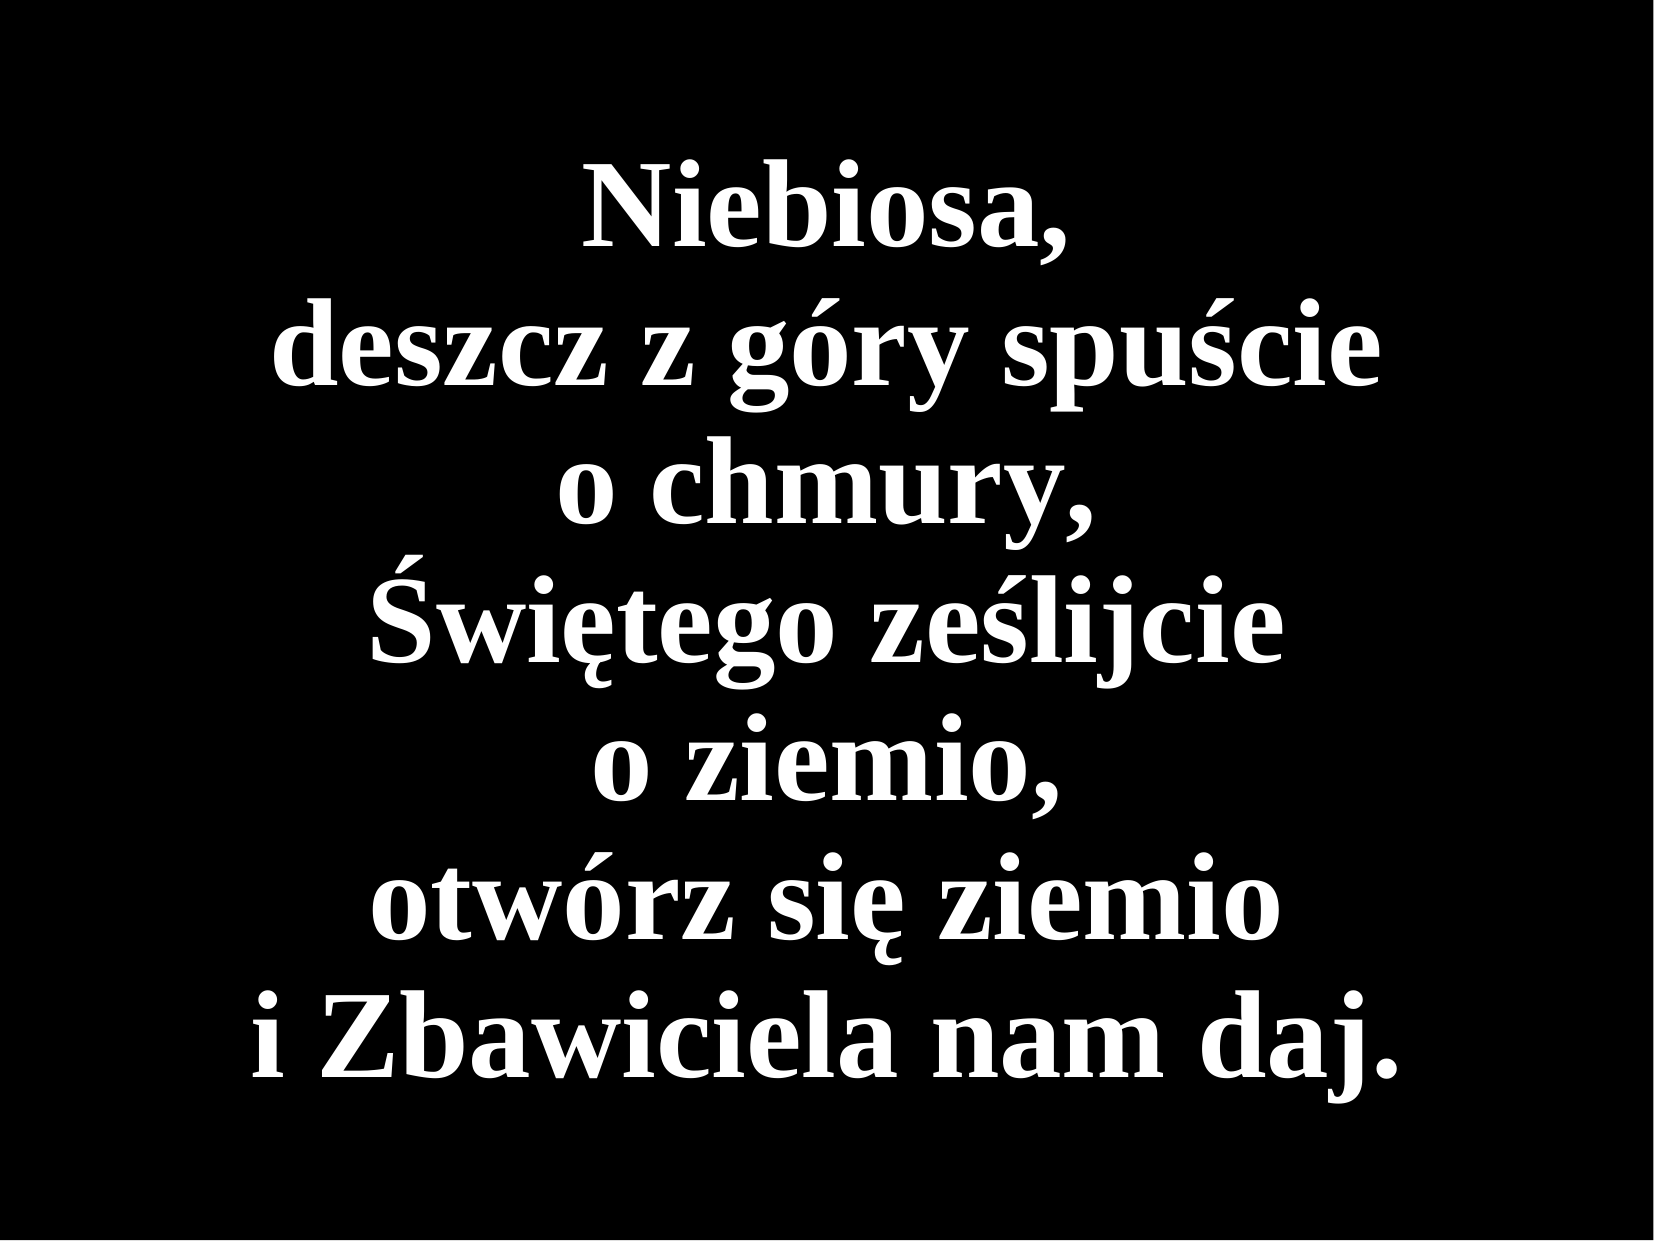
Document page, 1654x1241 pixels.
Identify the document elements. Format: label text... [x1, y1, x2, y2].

title Niebiosa, deszcz z góry spuście o chmury, Świętego ześlijcie o ziemio, otwórz się ziemio i Zbawiciela nam daj. [0, 0, 1654, 1241]
